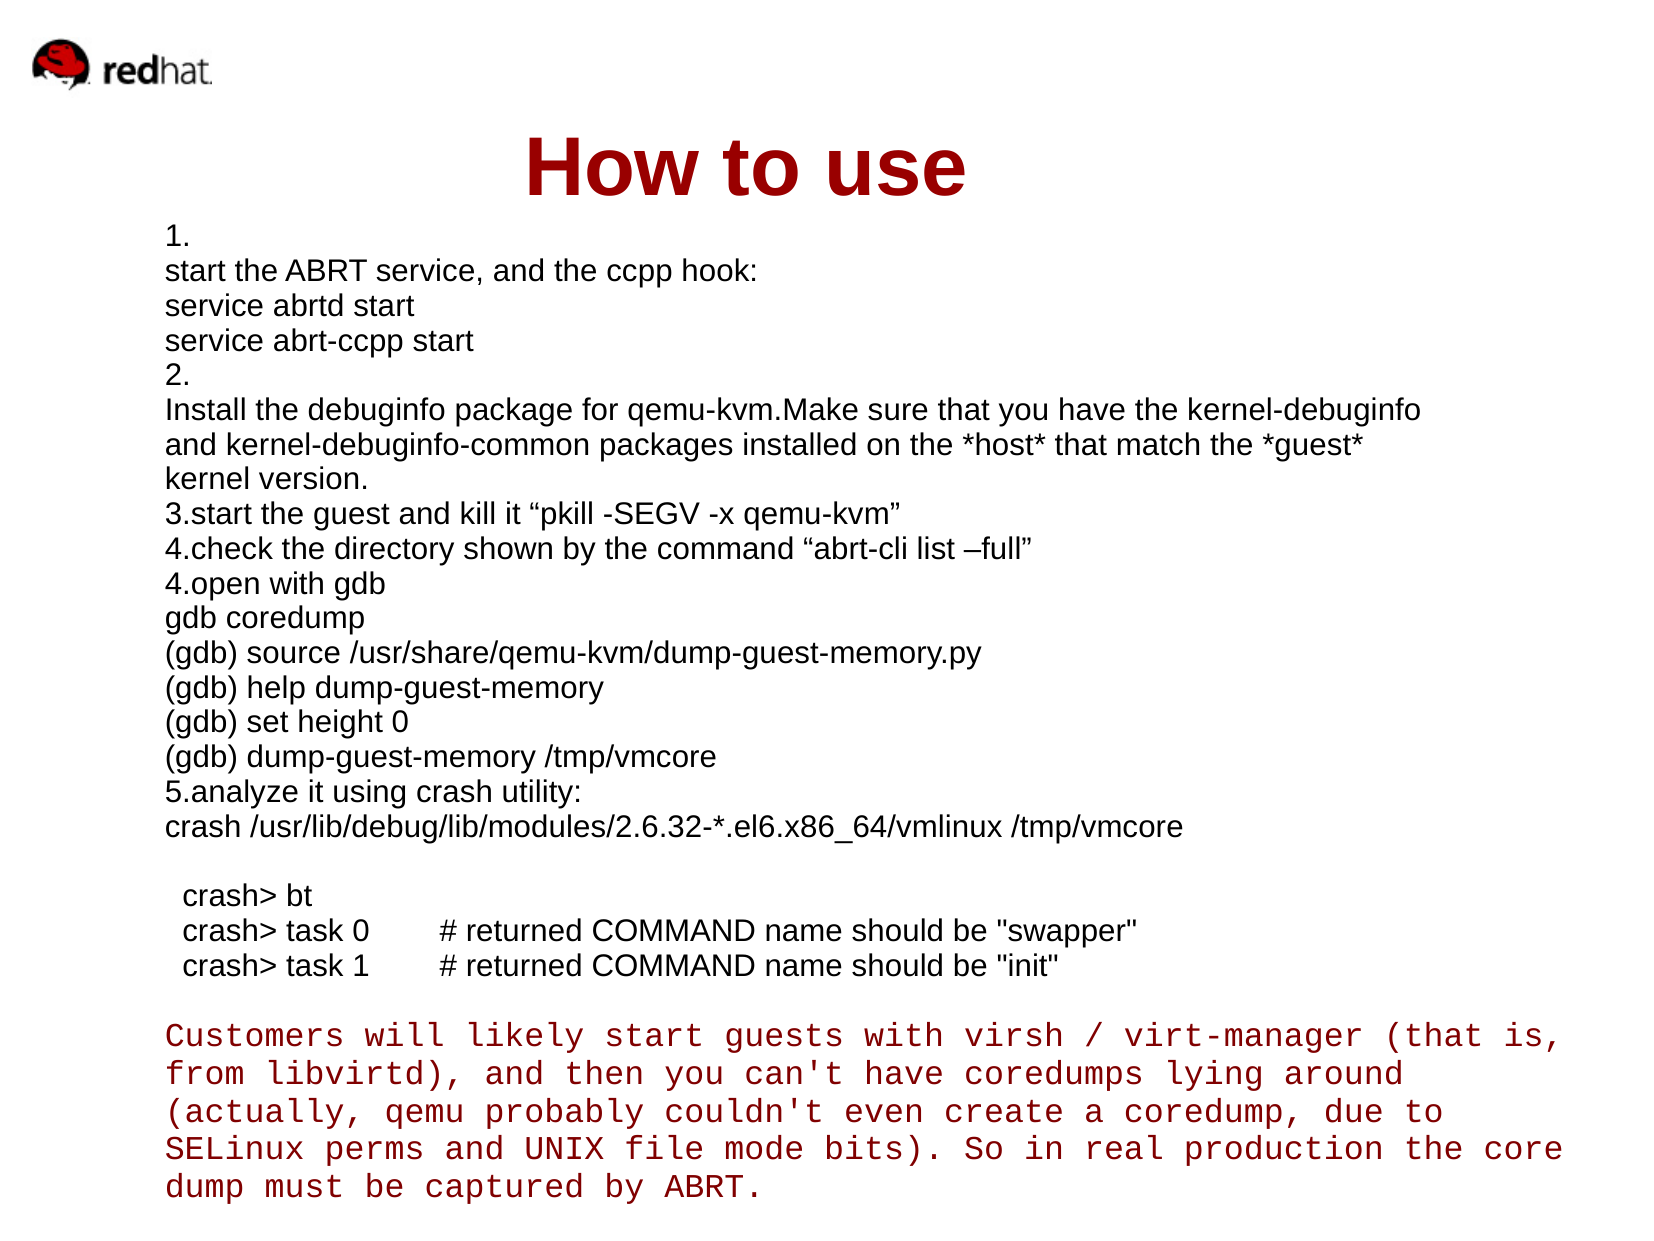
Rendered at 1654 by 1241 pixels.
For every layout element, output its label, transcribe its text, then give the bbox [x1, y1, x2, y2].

text_box How to use [150, 112, 1313, 211]
text_box 1. start the ABRT service, and the ccpp hook: service abrtd start service abrt-ccpp start 2. Install the debuginfo package for qemu-kvm.Make sure that you have the kernel-debuginfo and kernel-debuginfo-common packages installed on the *host* that match the *guest* kernel version. 3.start the guest and kill it “pkill -SEGV -x qemu-kvm” 4.check the directory shown by the command “abrt-cli list –full” 4.open with gdb gdb coredump (gdb) source /usr/share/qemu-kvm/dump-guest-memory.py (gdb) help dump-guest-memory (gdb) set height 0 (gdb) dump-guest-memory /tmp/vmcore 5.analyze it using crash utility: crash /usr/lib/debug/lib/modules/2.6.32-*.el6.x86_64/vmlinux /tmp/vmcore crash> bt crash> task 0 # returned COMMAND name should be "swapper" crash> task 1 # returned COMMAND name should be "init" [150, 211, 1456, 991]
picture [31, 37, 212, 98]
text_box Customers will likely start guests with virsh / virt-manager (that is, from libvirtd), and then you can't have coredumps lying around (actually, qemu probably couldn't even create a coredump, due to SELinux perms and UNIX file mode bits). So in real production the core dump must be captured by ABRT. [150, 1011, 1606, 1216]
